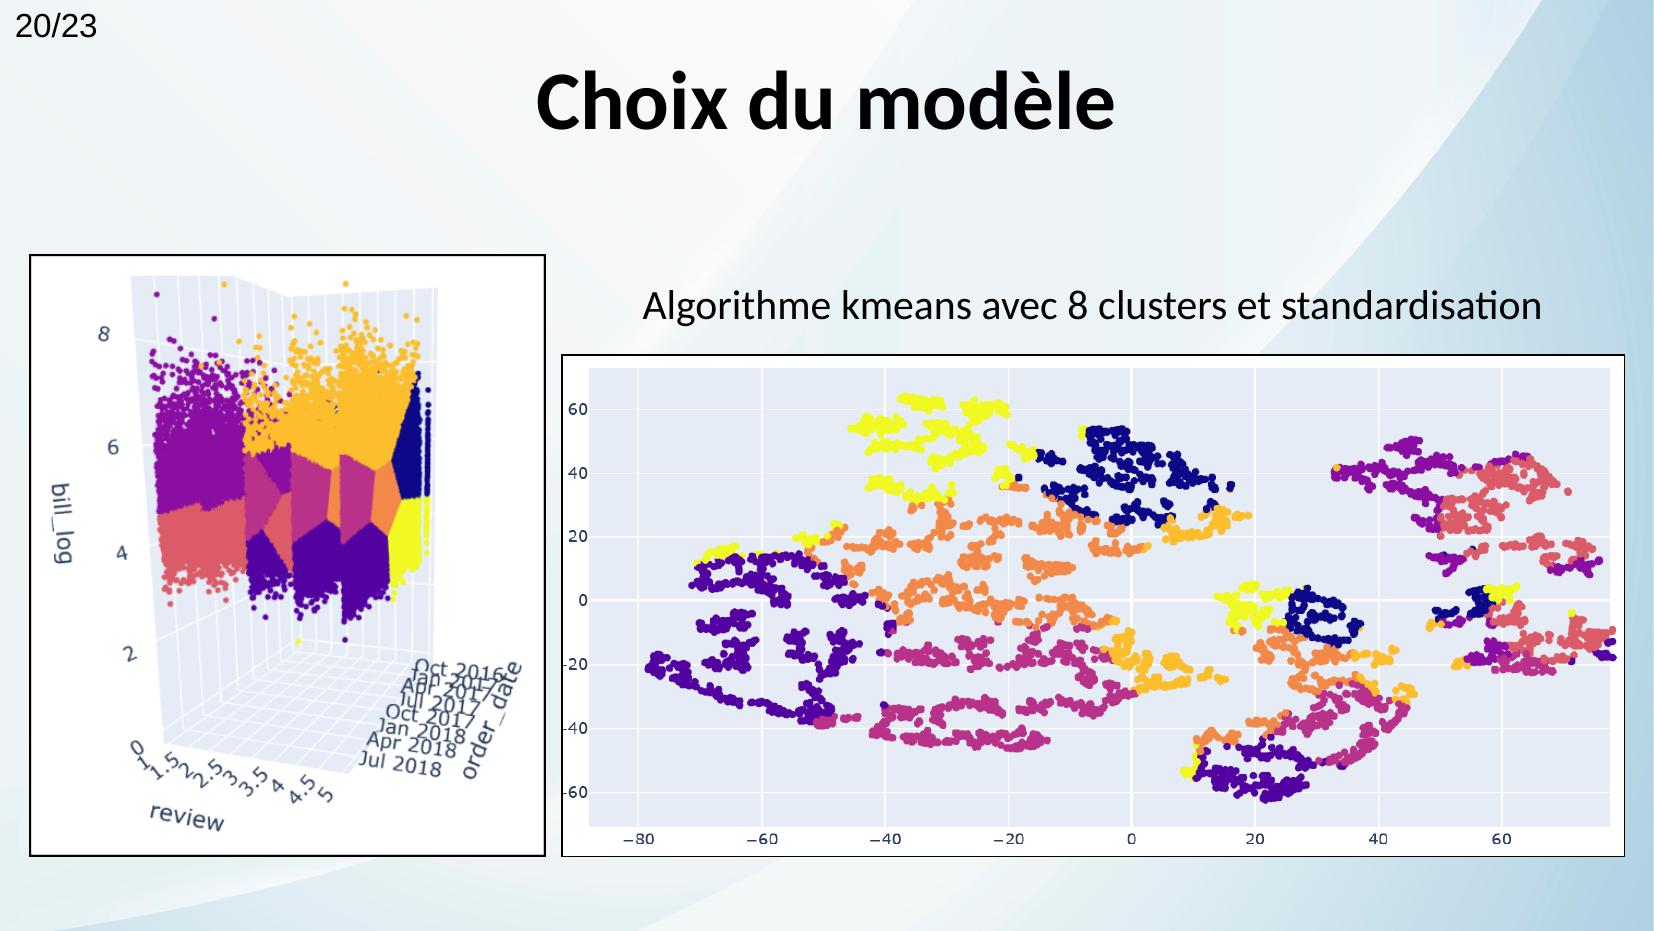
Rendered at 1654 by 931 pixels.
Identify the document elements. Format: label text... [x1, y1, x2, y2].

title Choix du modèle [82, 31, 1571, 187]
text_box 20/23 [0, 0, 119, 60]
text_box Algorithme kmeans avec 8 clusters et standardisation [561, 280, 1625, 355]
picture [0, 0, 1654, 931]
